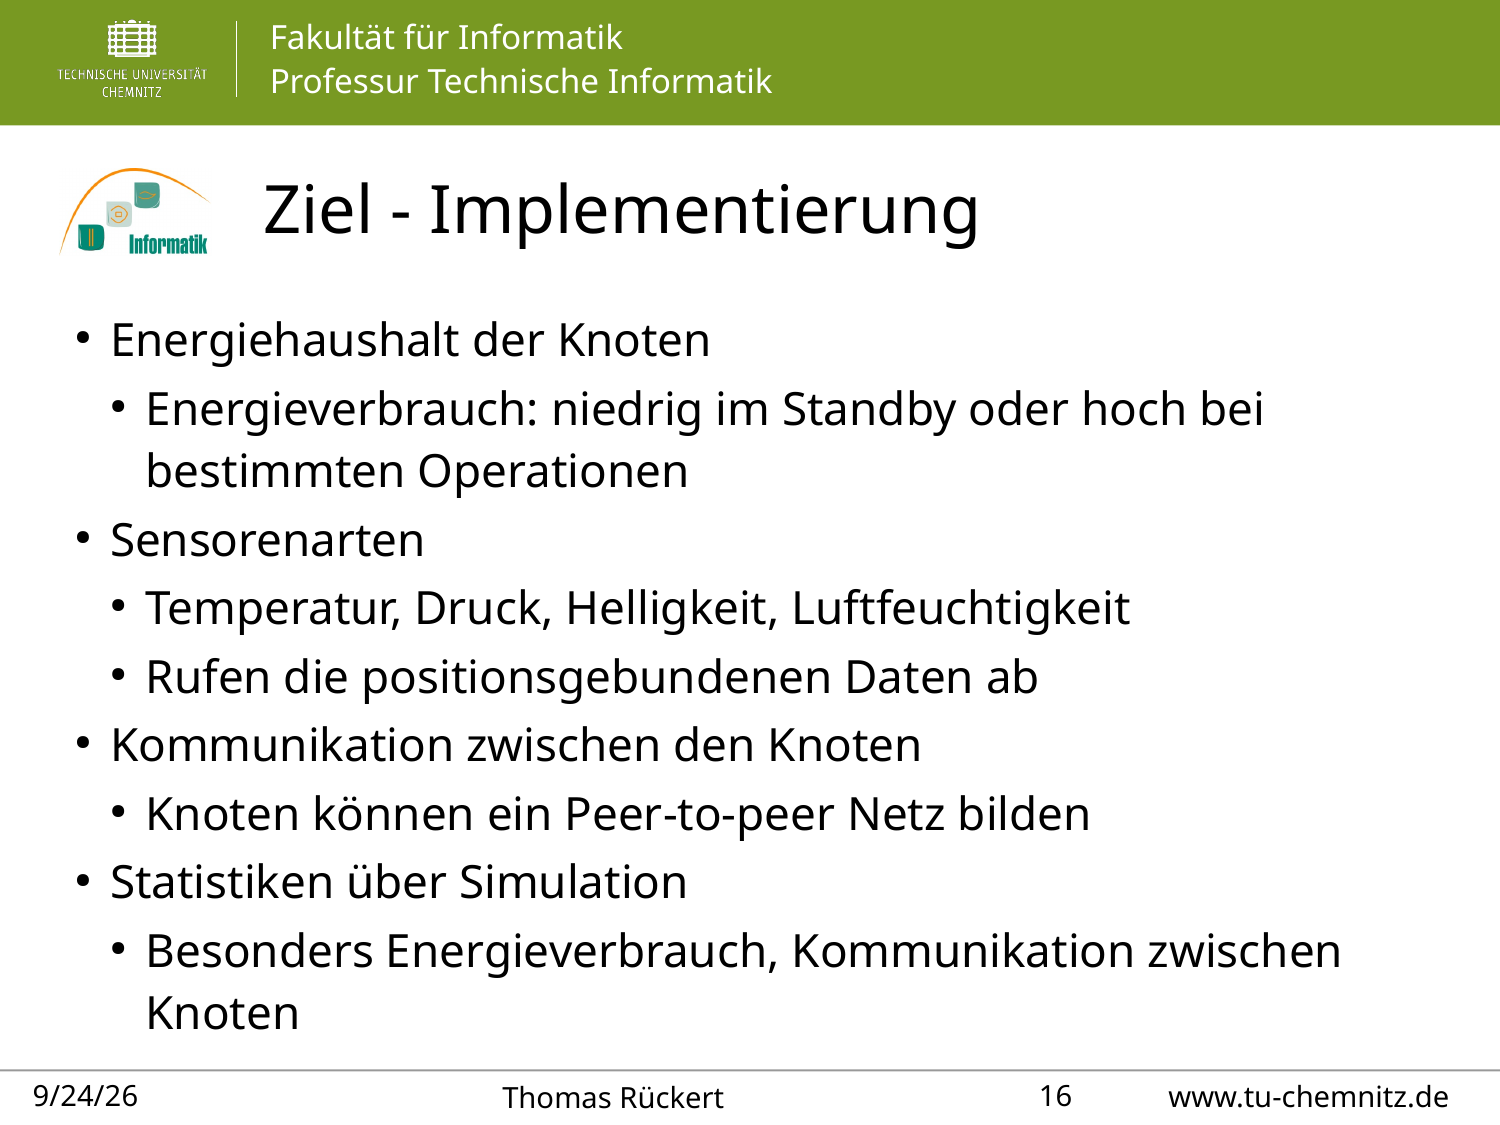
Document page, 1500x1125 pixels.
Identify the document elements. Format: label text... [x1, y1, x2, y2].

slide_number 7/22/15 [17, 1069, 356, 1125]
title Ziel - Implementierung [248, 159, 1459, 271]
footer Thomas Rückert [360, 1069, 750, 1125]
picture [25, 0, 239, 130]
list [248, 1027, 1459, 1035]
text_box Energiehaushalt der Knoten Energieverbrauch: niedrig im Standby oder hoch bei bestimmten Operationen Sensorenarten Temperatur, Druck, Helligkeit, Luftfeuchtigkeit Rufen die positionsgebundenen Daten ab Kommunikation zwischen den Knoten Knoten können ein Peer-to-peer Netz bilden Statistiken über Simulation Besonders Energieverbrauch, Kommunikation zwischen Knoten [60, 299, 1459, 1027]
slide_number 31 [750, 1069, 1088, 1125]
picture [59, 168, 212, 256]
